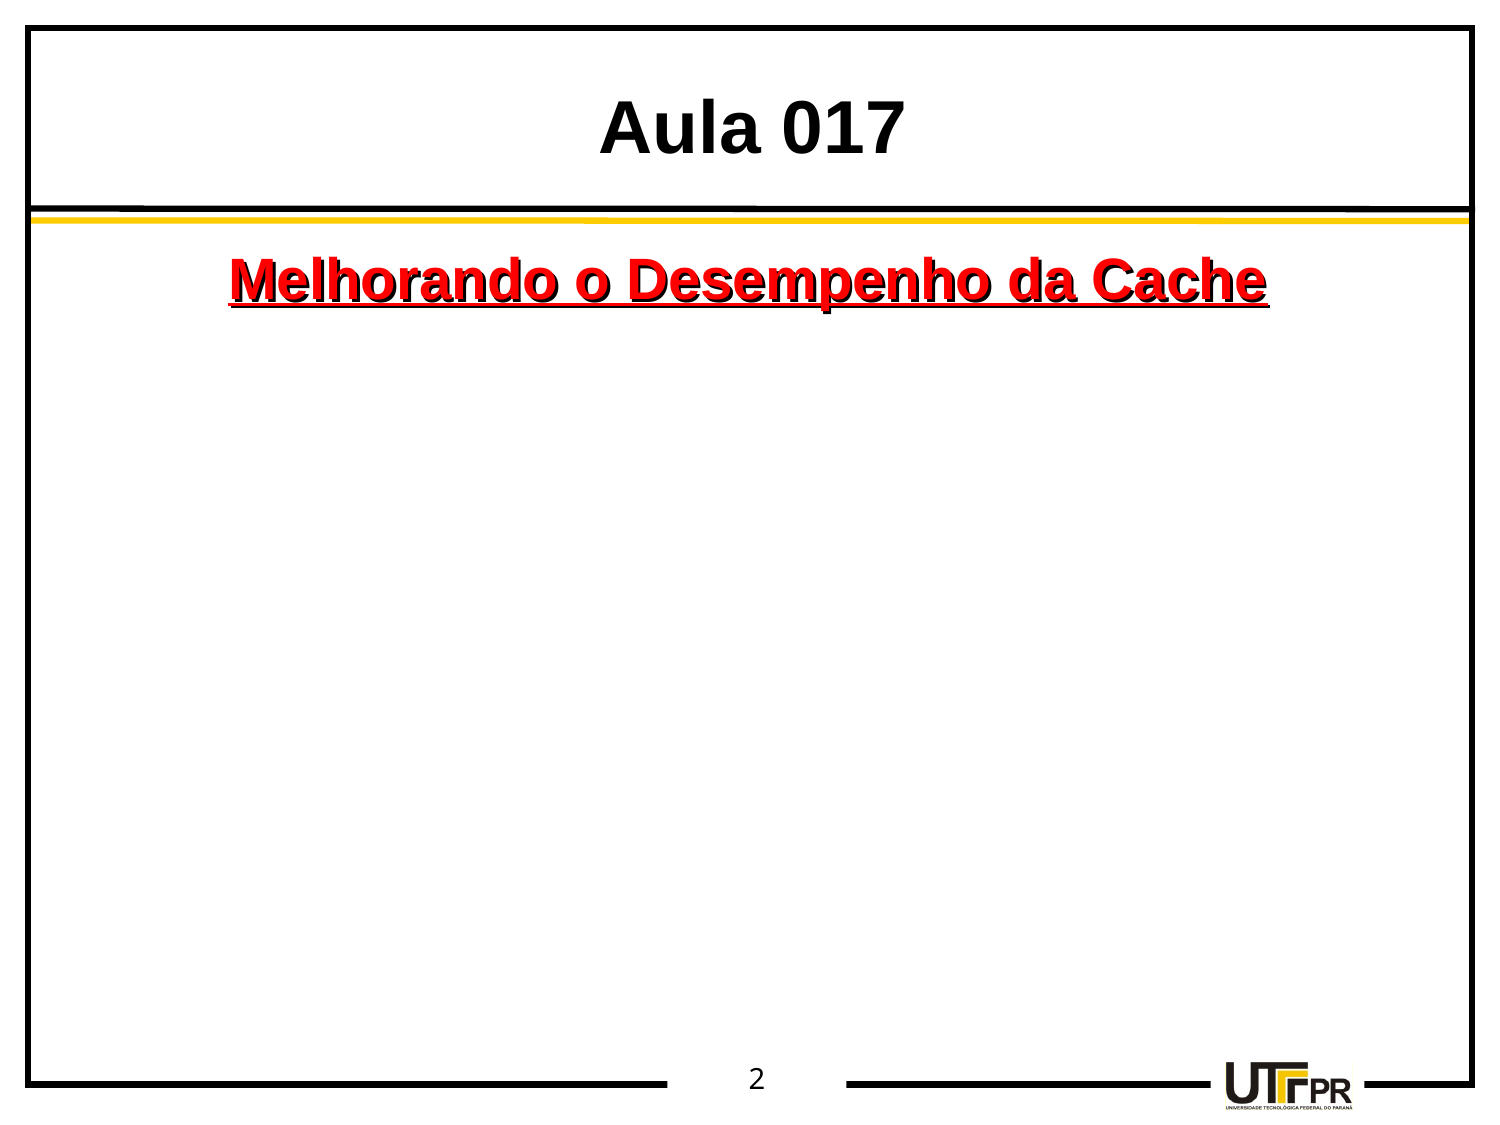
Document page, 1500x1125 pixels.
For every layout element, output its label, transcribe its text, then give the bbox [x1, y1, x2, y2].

picture [1225, 1062, 1353, 1110]
title Aula 017 [29, 85, 1477, 180]
list Melhorando o Desempenho da Cache [84, 245, 1412, 906]
